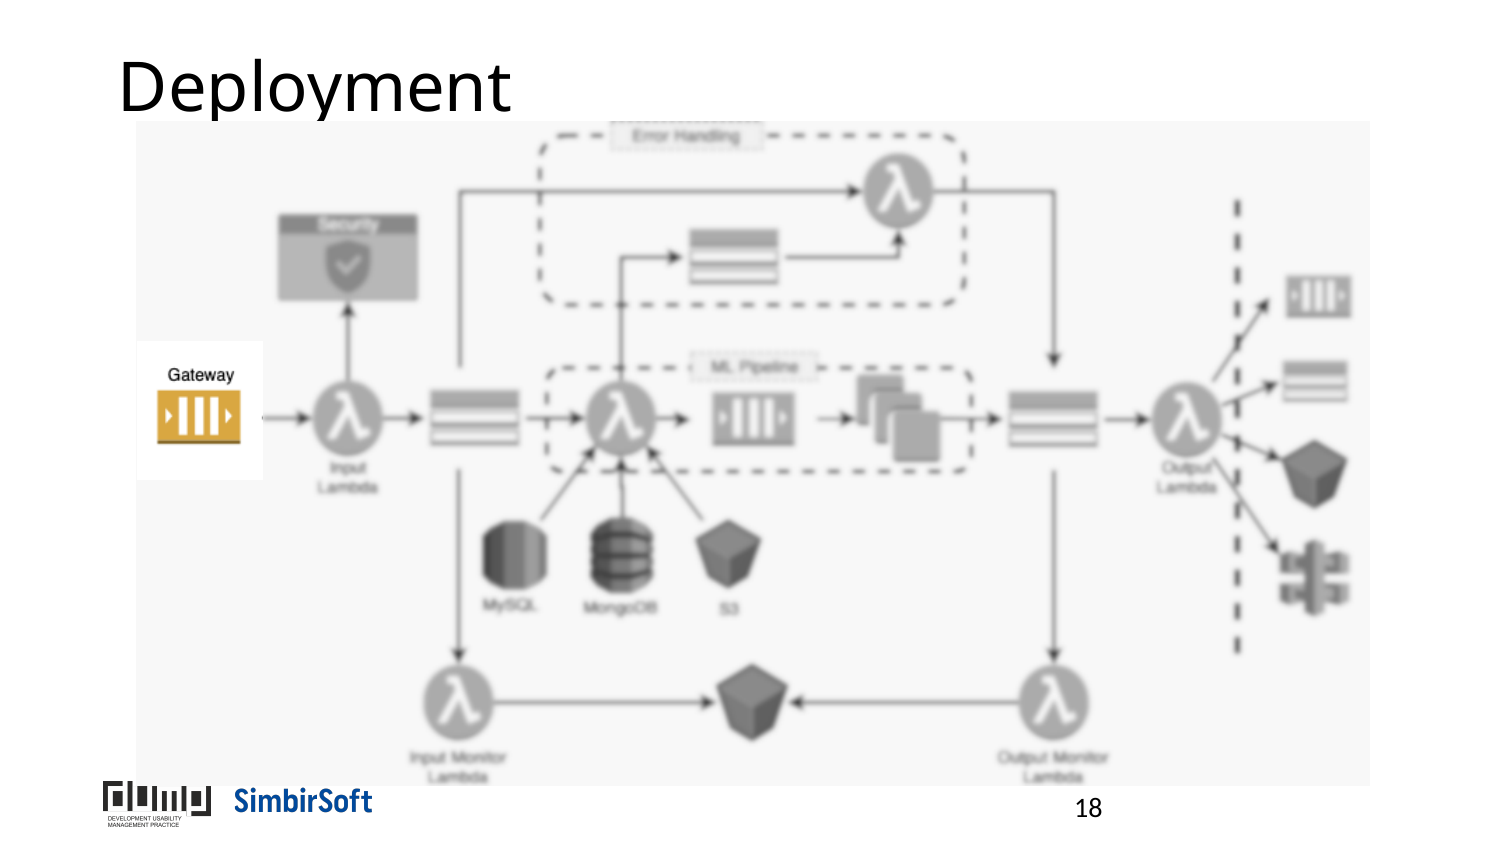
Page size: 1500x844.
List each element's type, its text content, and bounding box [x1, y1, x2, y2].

picture [103, 121, 1370, 827]
slide_number <номер> [1059, 782, 1397, 827]
title Deployment [103, 44, 1397, 122]
